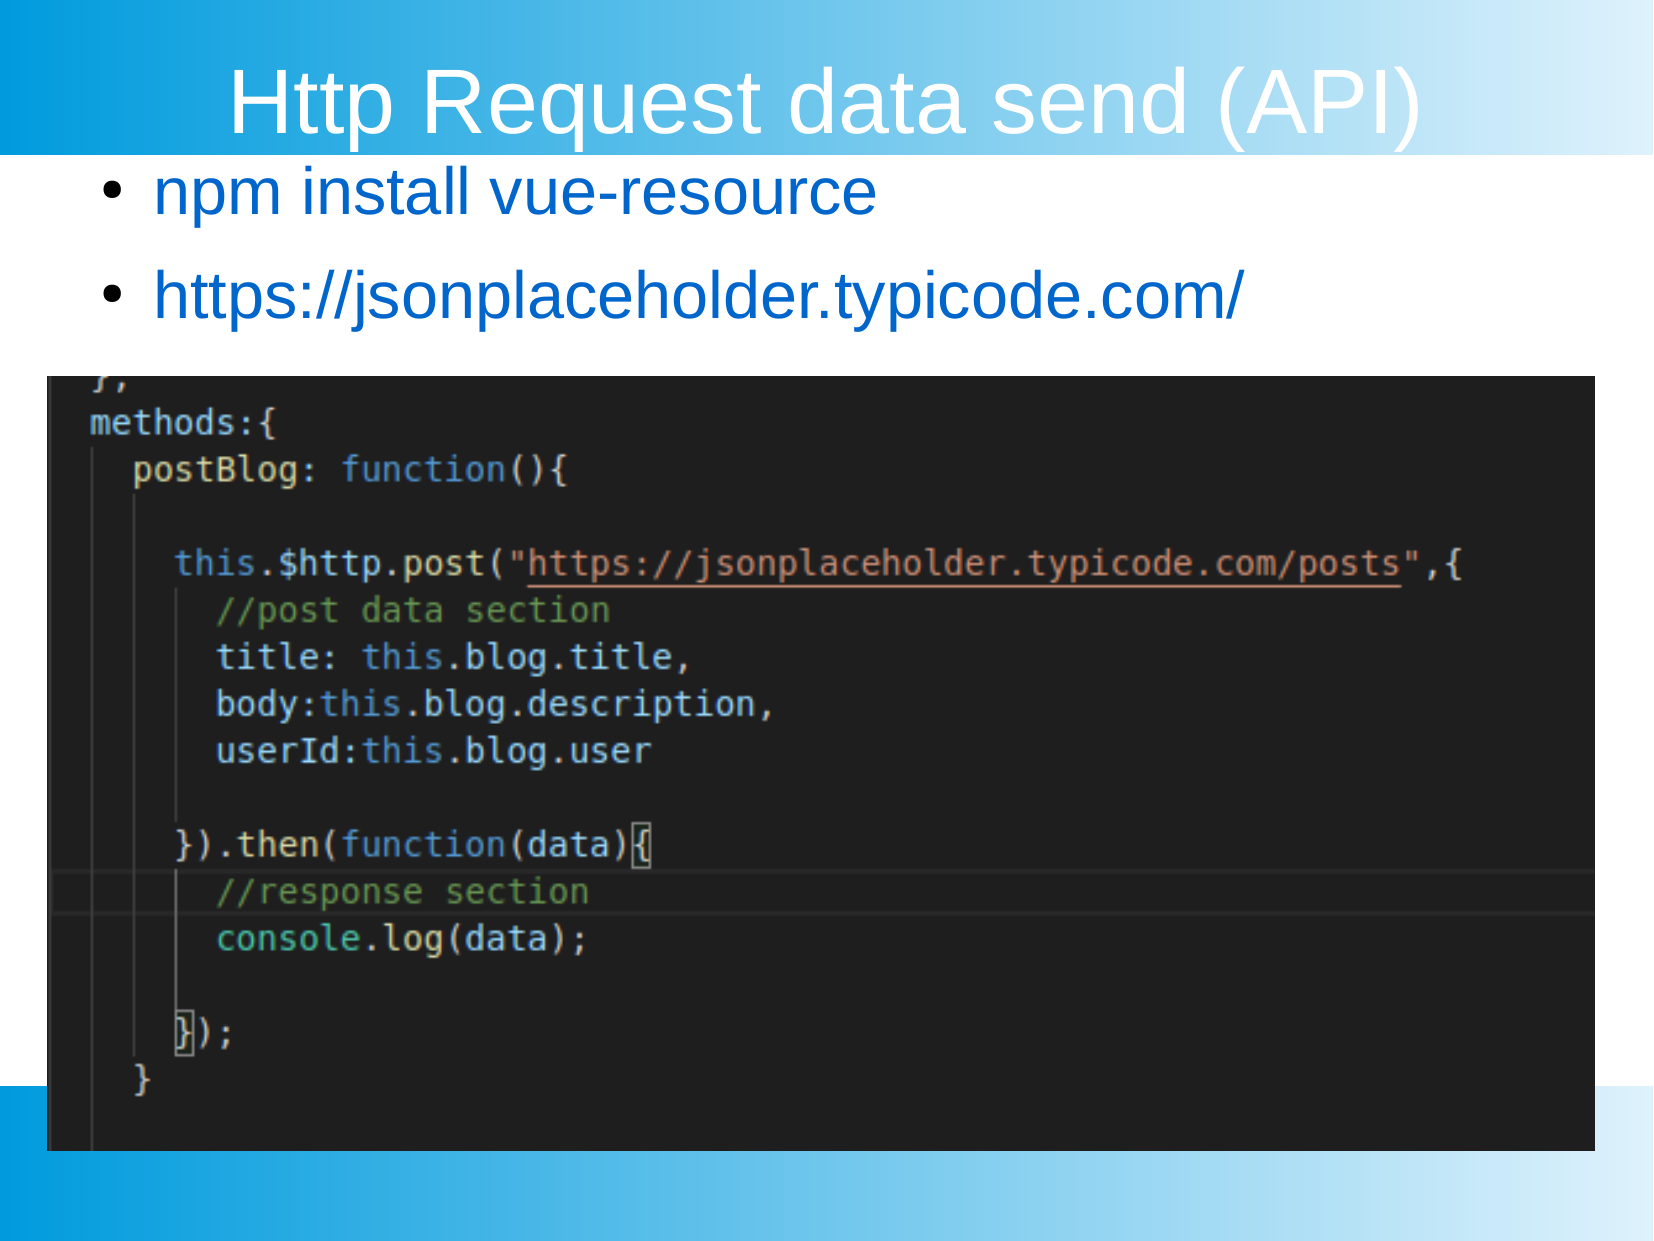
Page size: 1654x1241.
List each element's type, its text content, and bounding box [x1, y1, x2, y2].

picture [47, 376, 1595, 1241]
list npm install vue-resource https://jsonplaceholder.typicode.com/ [82, 154, 1571, 376]
title Http Request data send (API) [82, 49, 1571, 154]
